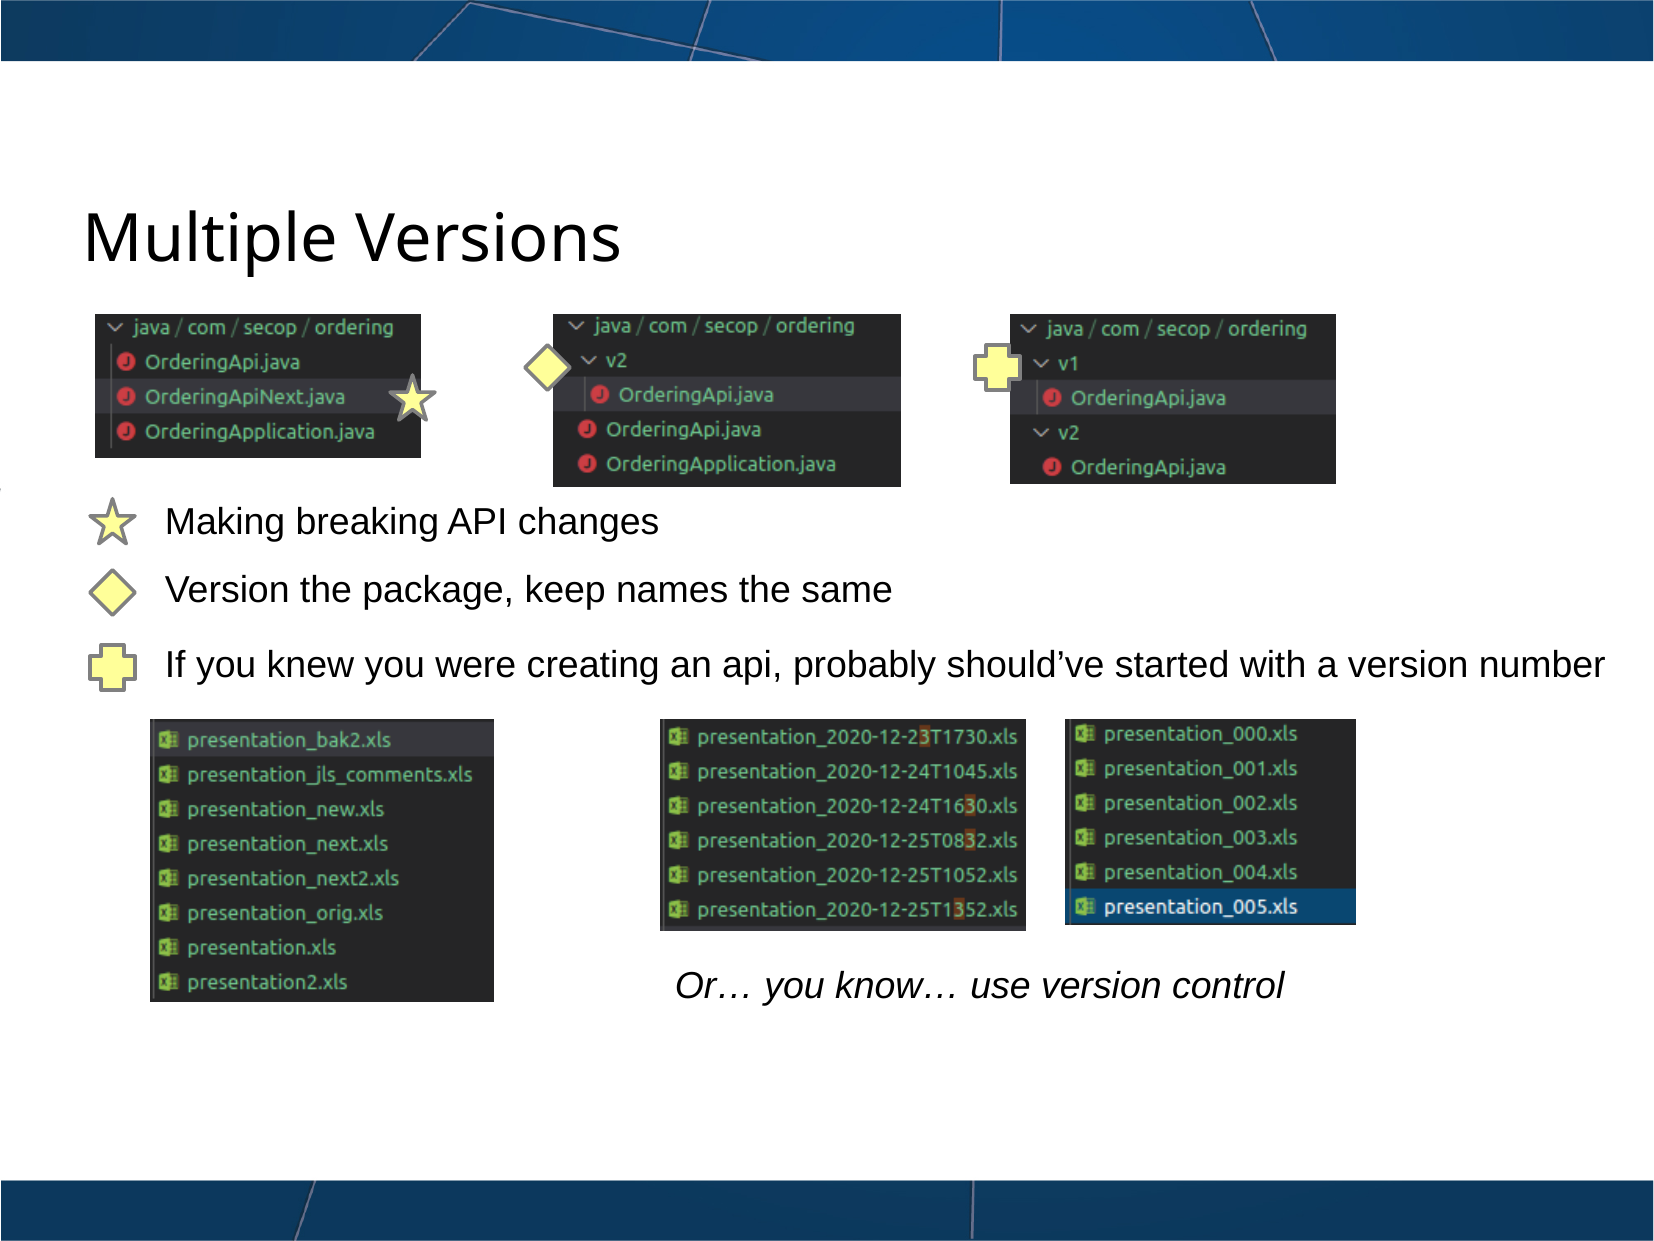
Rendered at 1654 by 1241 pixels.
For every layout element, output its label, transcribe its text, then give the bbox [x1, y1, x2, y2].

text_box [90, 498, 136, 544]
text_box If you knew you were creating an api, probably should’ve started with a version number [150, 594, 1654, 735]
text_box Making breaking API changes [150, 471, 691, 540]
text_box Version the package, keep names the same [150, 540, 946, 594]
title Multiple Versions [82, 132, 1571, 340]
text_box [90, 645, 136, 691]
text_box [525, 345, 571, 391]
text_box [390, 375, 436, 421]
text_box Or… you know… use version control [660, 936, 1456, 1036]
text_box [90, 570, 136, 616]
text_box [975, 345, 1021, 391]
picture [0, 0, 1654, 1241]
